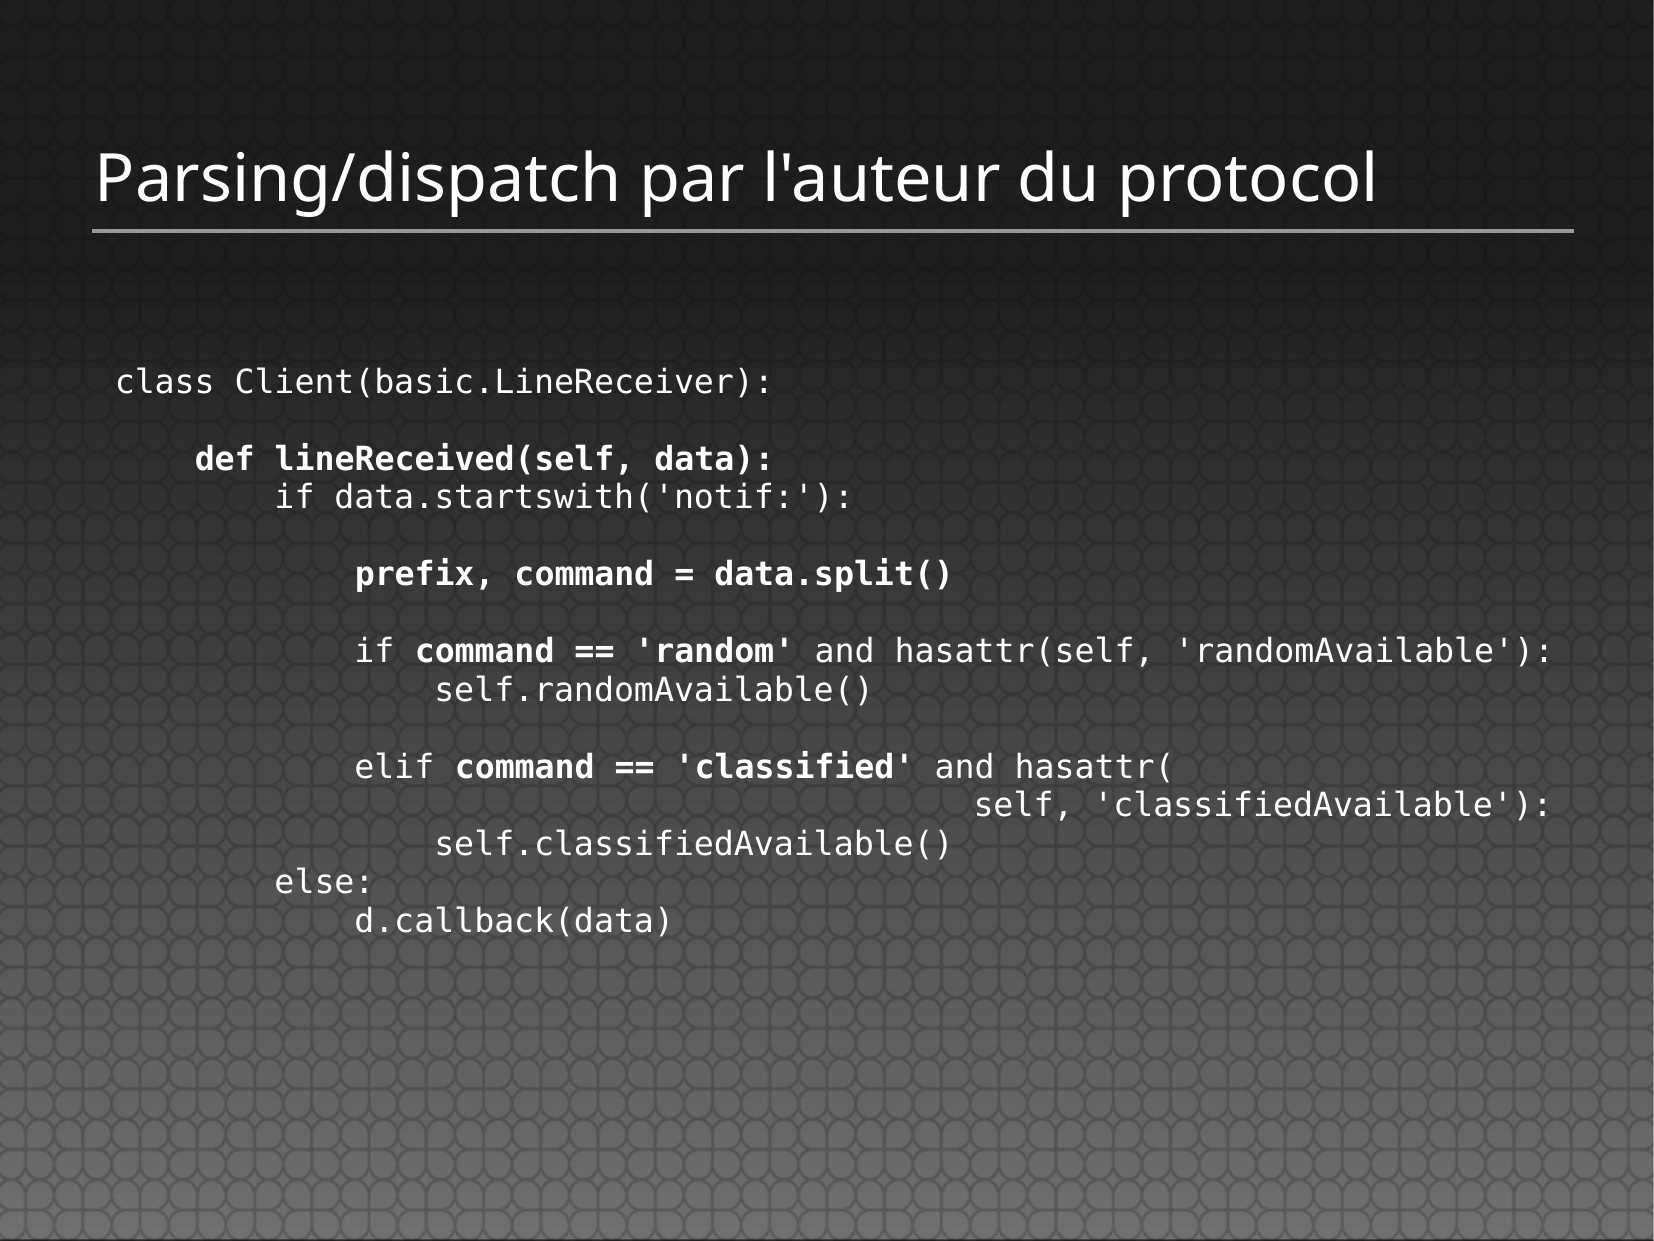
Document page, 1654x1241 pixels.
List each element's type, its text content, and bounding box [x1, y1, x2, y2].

title class Client(basic.LineReceiver): def lineReceived(self, data): if data.startswith('notif:'): prefix, command = data.split() if command == 'random' and hasattr(self, 'randomAvailable'): self.randomAvailable() elif command == 'classified' and hasattr( self, 'classifiedAvailable'): self.classifiedAvailable() else: d.callback(data) [114, 269, 1654, 1034]
title Parsing/dispatch par l'auteur du protocol [94, 100, 1426, 251]
picture [0, 0, 1654, 1241]
